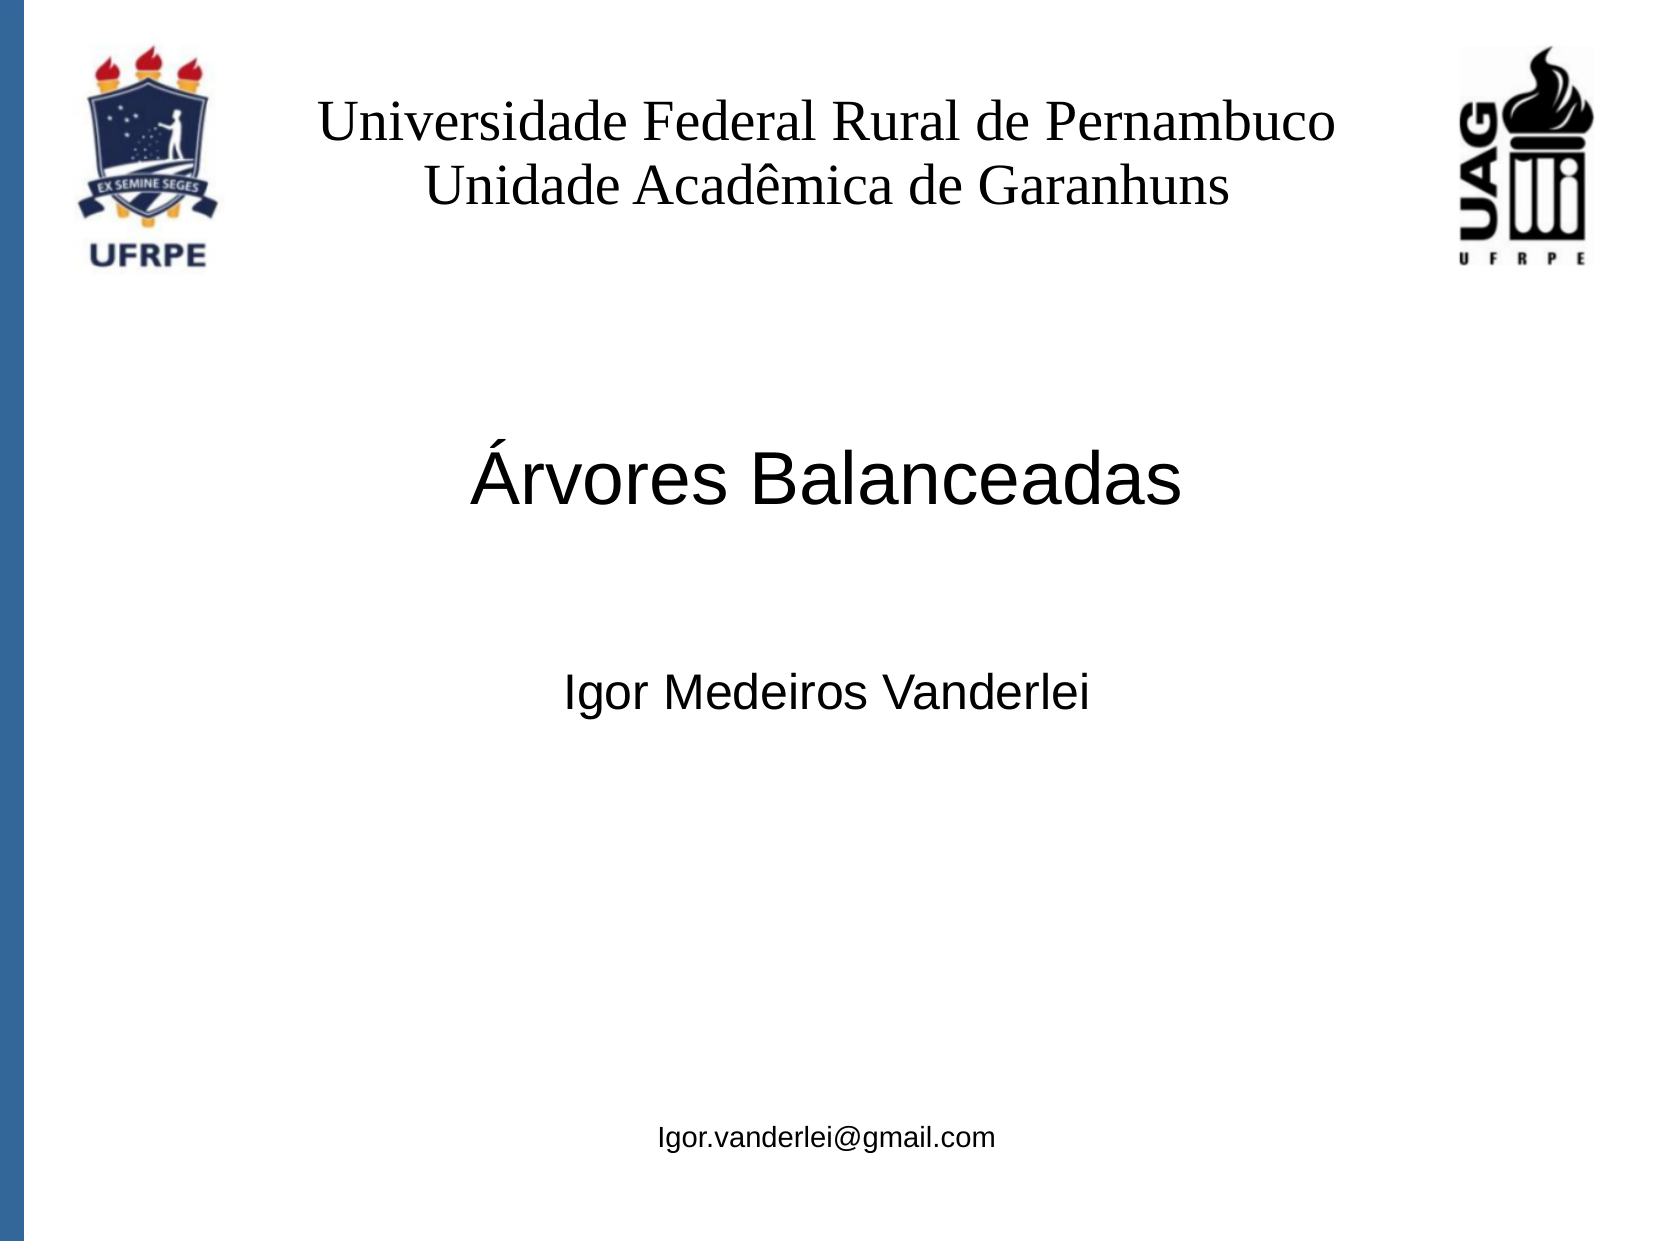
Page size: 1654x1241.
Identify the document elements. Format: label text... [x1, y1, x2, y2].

picture [1446, 38, 1613, 280]
picture [64, 29, 240, 278]
list Igor.vanderlei@gmail.com [82, 1120, 1571, 1205]
list Árvores Balanceadas Igor Medeiros Vanderlei [82, 437, 1571, 981]
title Universidade Federal Rural de Pernambuco Unidade Acadêmica de Garanhuns [240, 49, 1446, 257]
